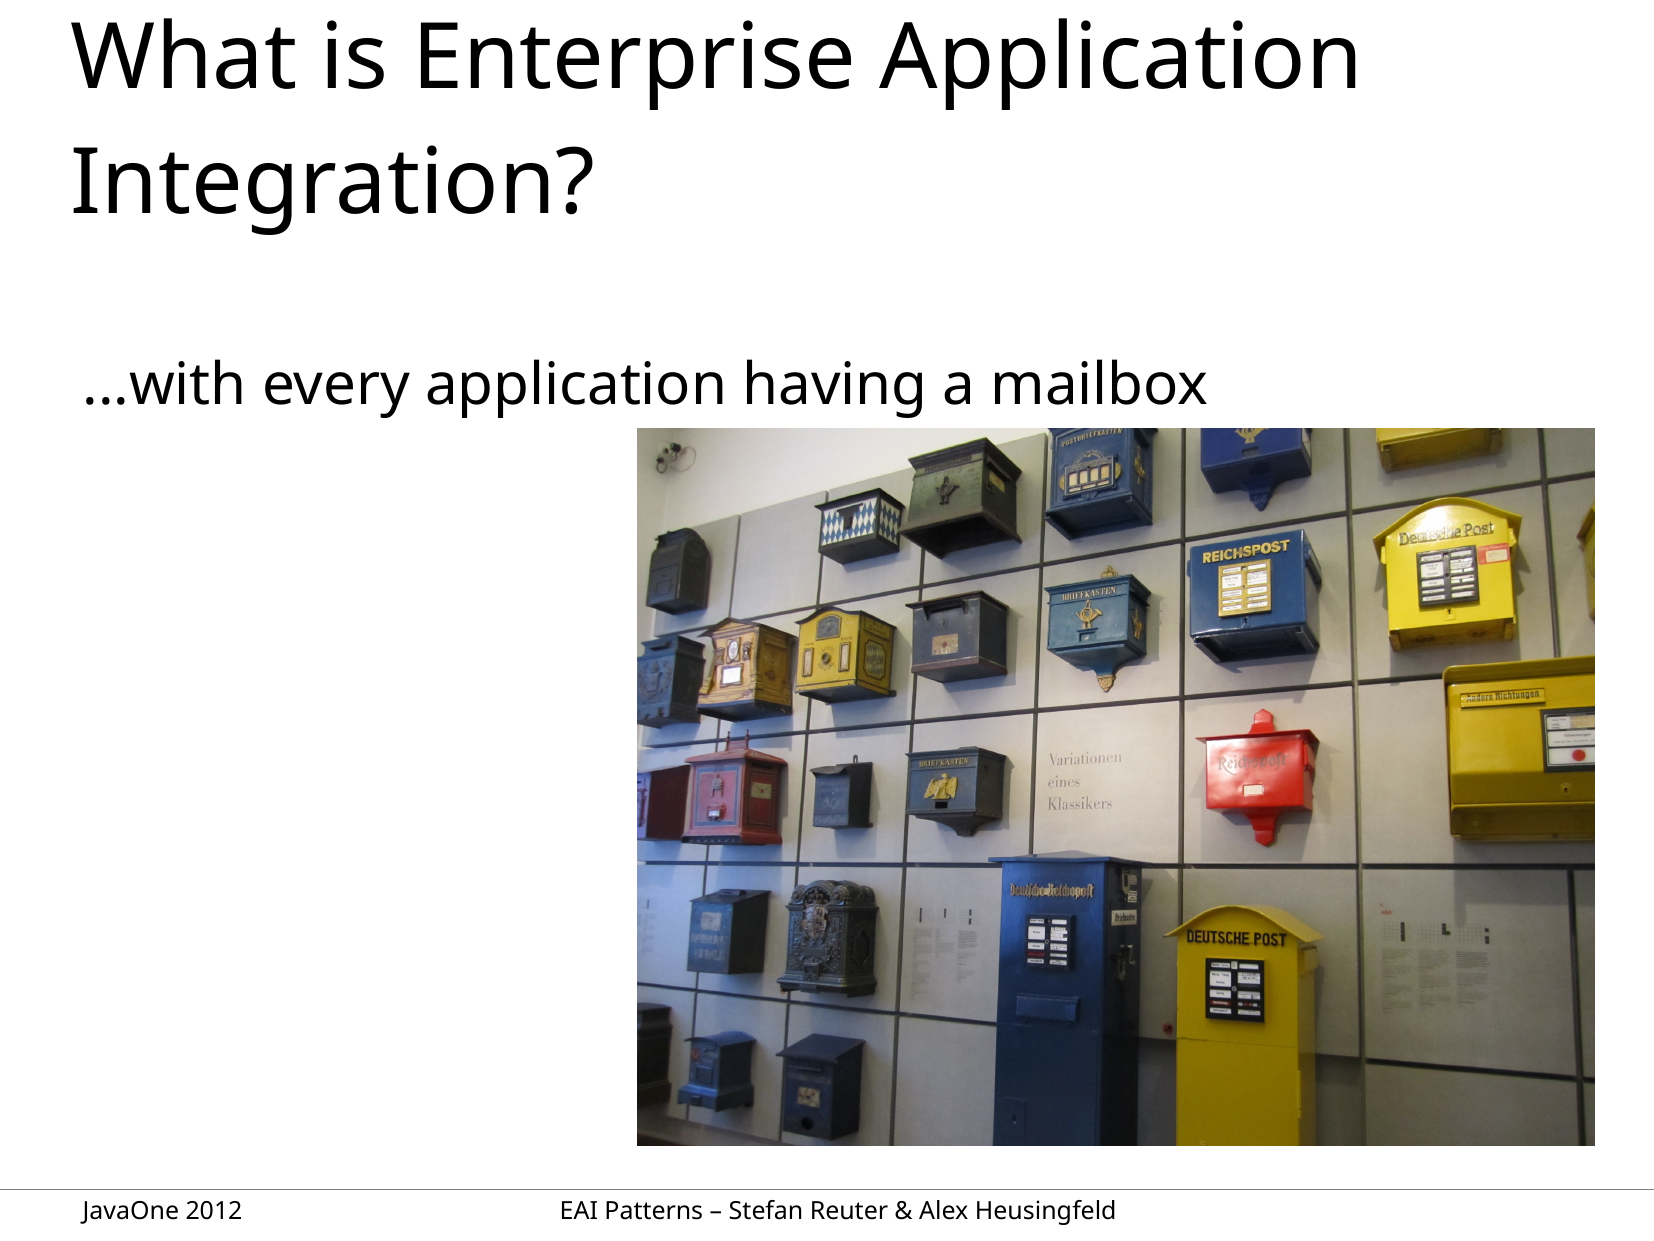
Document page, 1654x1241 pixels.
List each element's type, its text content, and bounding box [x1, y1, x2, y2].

picture [637, 428, 1595, 1146]
title What is Enterprise Application Integration? [70, 23, 1583, 208]
list ...with every application having a mailbox [82, 342, 1538, 1010]
